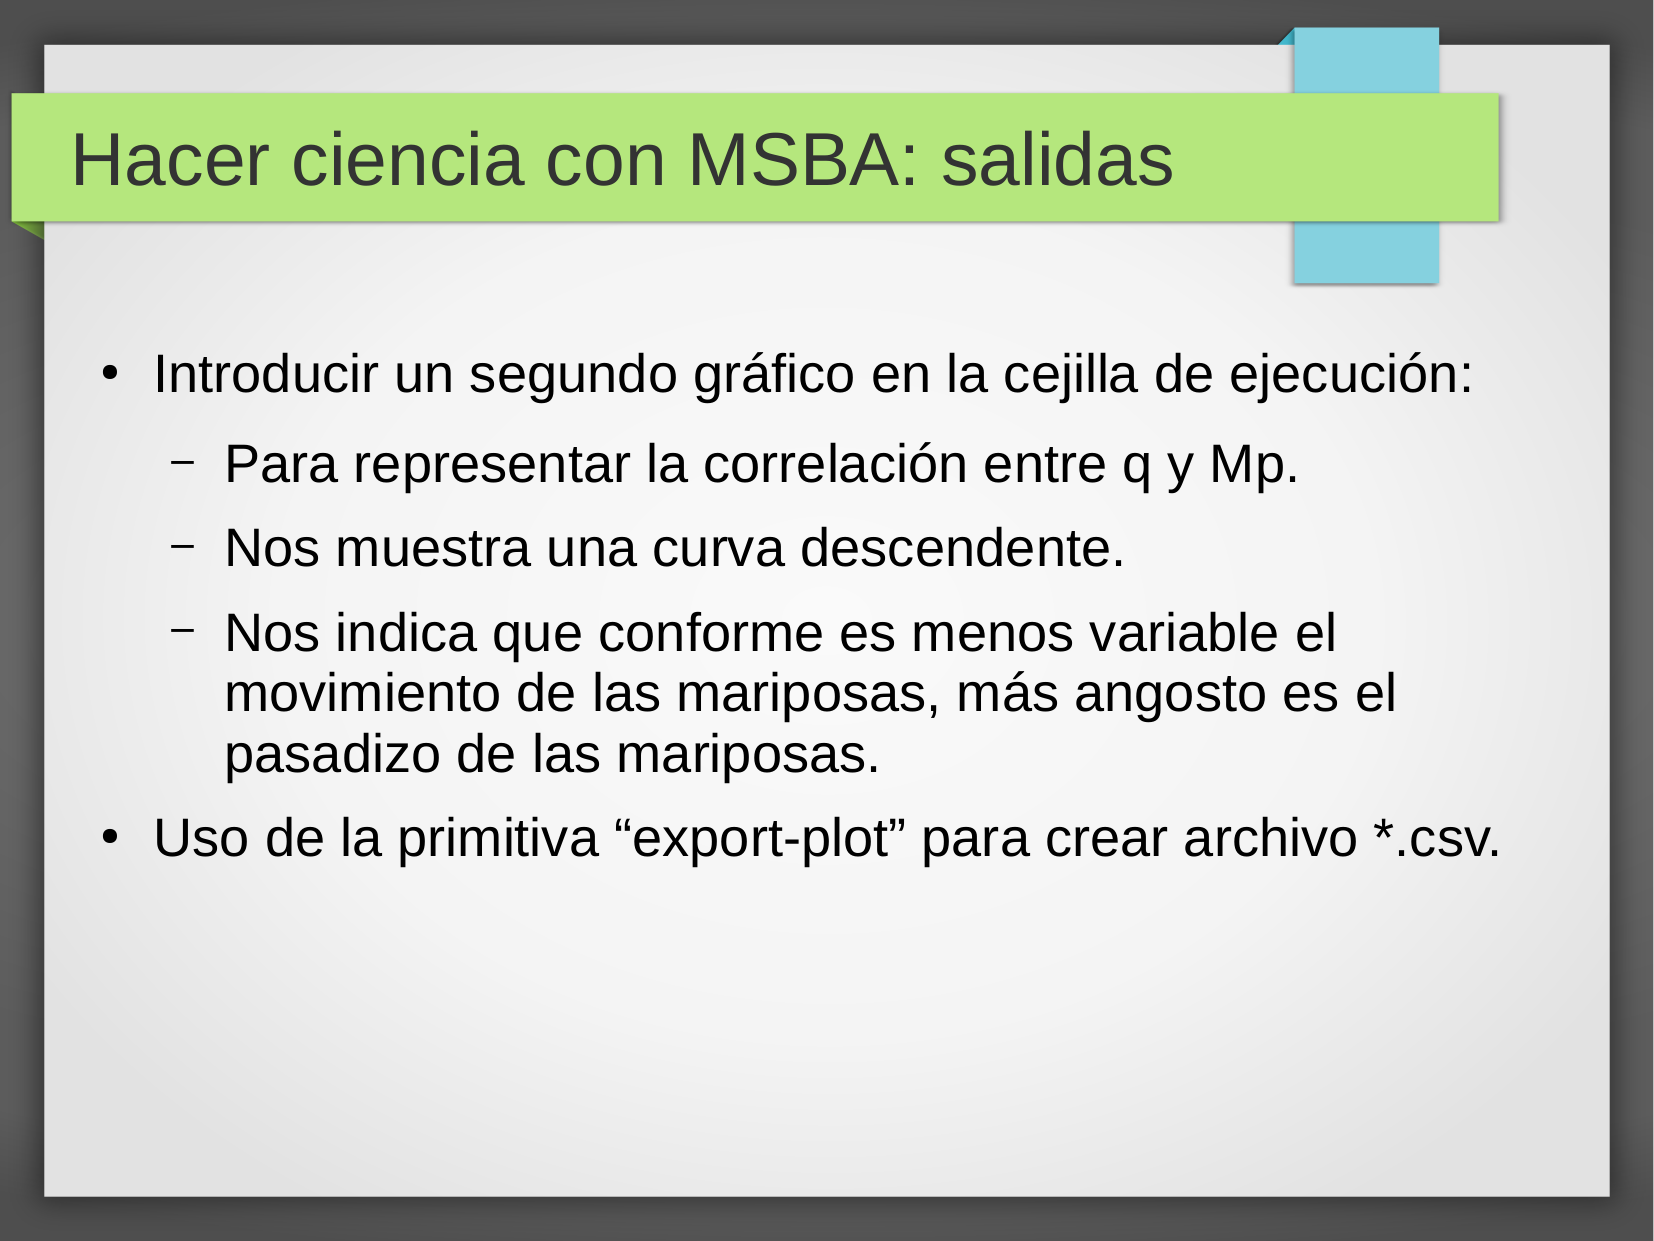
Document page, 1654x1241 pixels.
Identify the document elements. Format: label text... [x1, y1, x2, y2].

list Introducir un segundo gráfico en la cejilla de ejecución: Para representar la correlación entre q y Mp. Nos muestra una curva descendente. Nos indica que conforme es menos variable el movimiento de las mariposas, más angosto es el pasadizo de las mariposas. Uso de la primitiva “export-plot” para crear archivo *.csv. [82, 343, 1538, 1063]
title Hacer ciencia con MSBA: salidas [70, 106, 1229, 213]
picture [0, 0, 1654, 1241]
